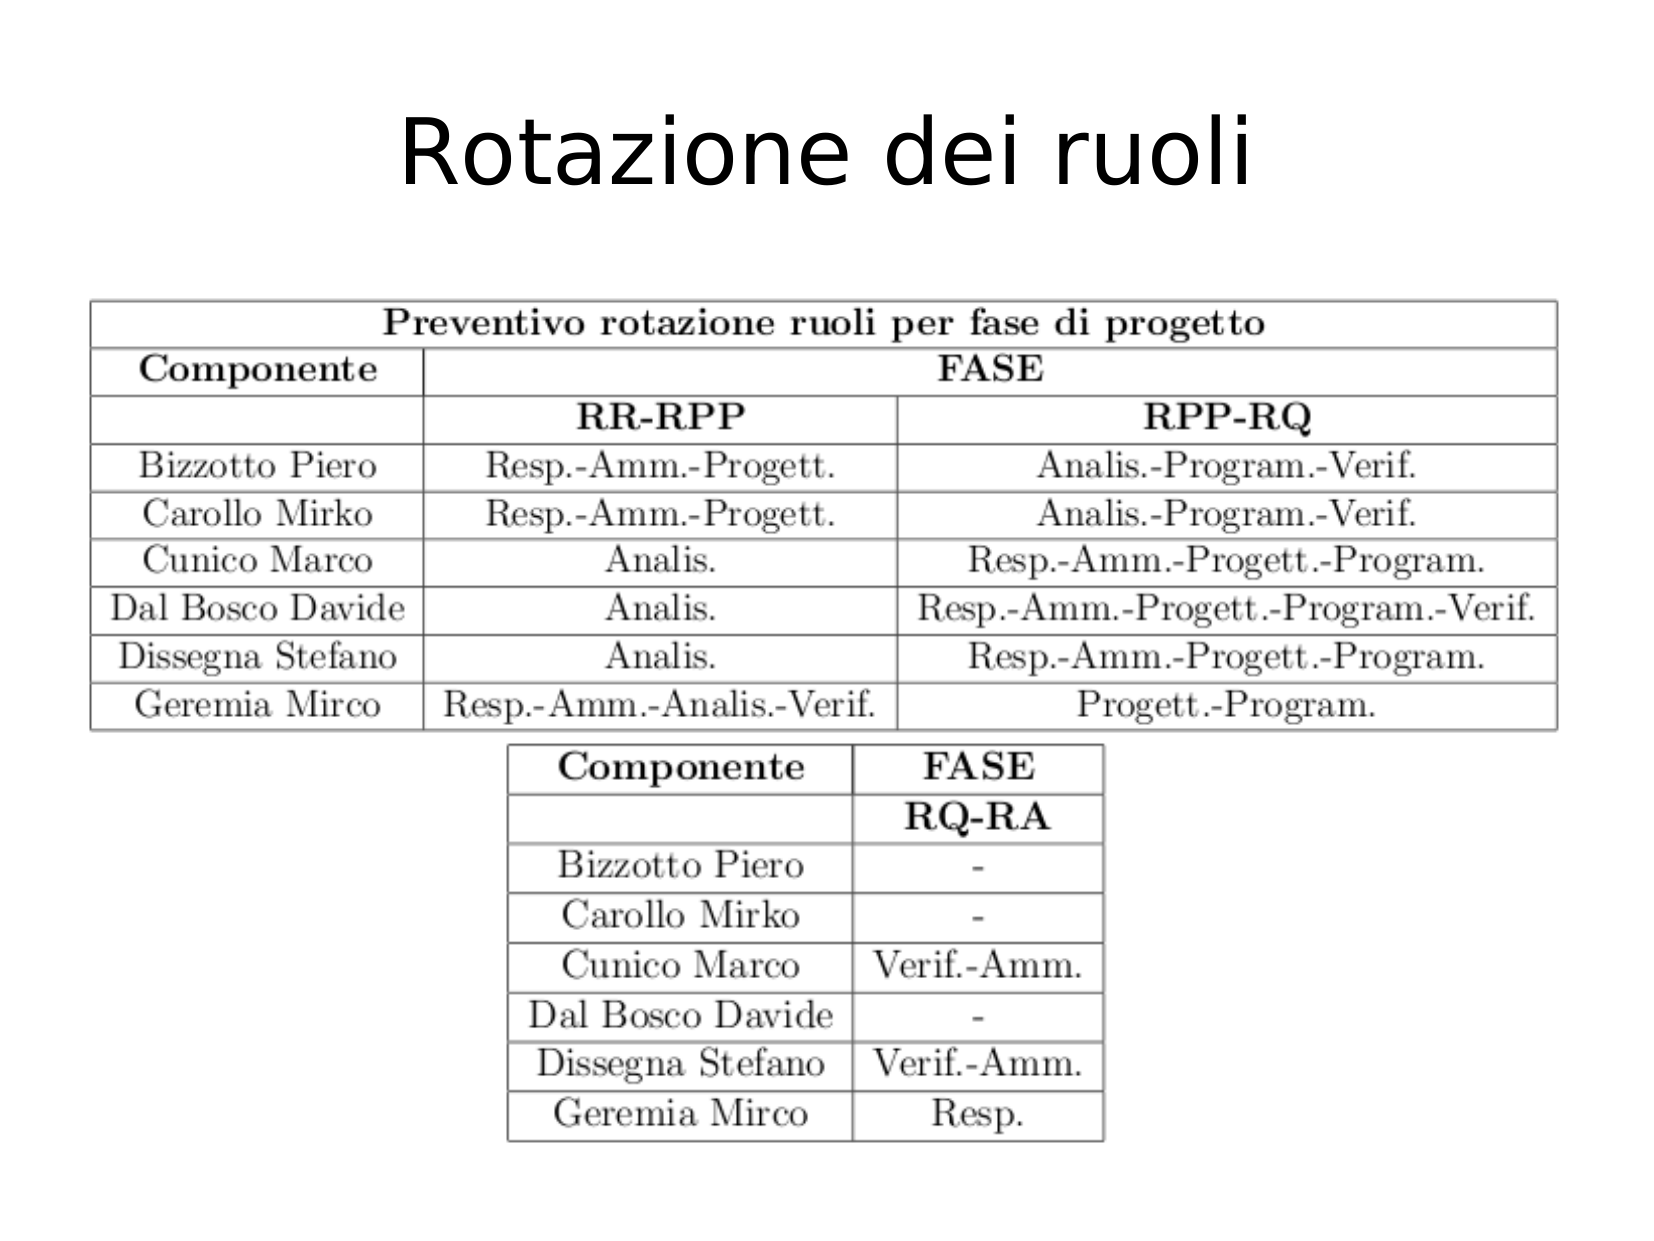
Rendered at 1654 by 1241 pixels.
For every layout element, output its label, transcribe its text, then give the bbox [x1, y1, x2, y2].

title Rotazione dei ruoli [82, 49, 1571, 257]
picture [88, 295, 1565, 1147]
